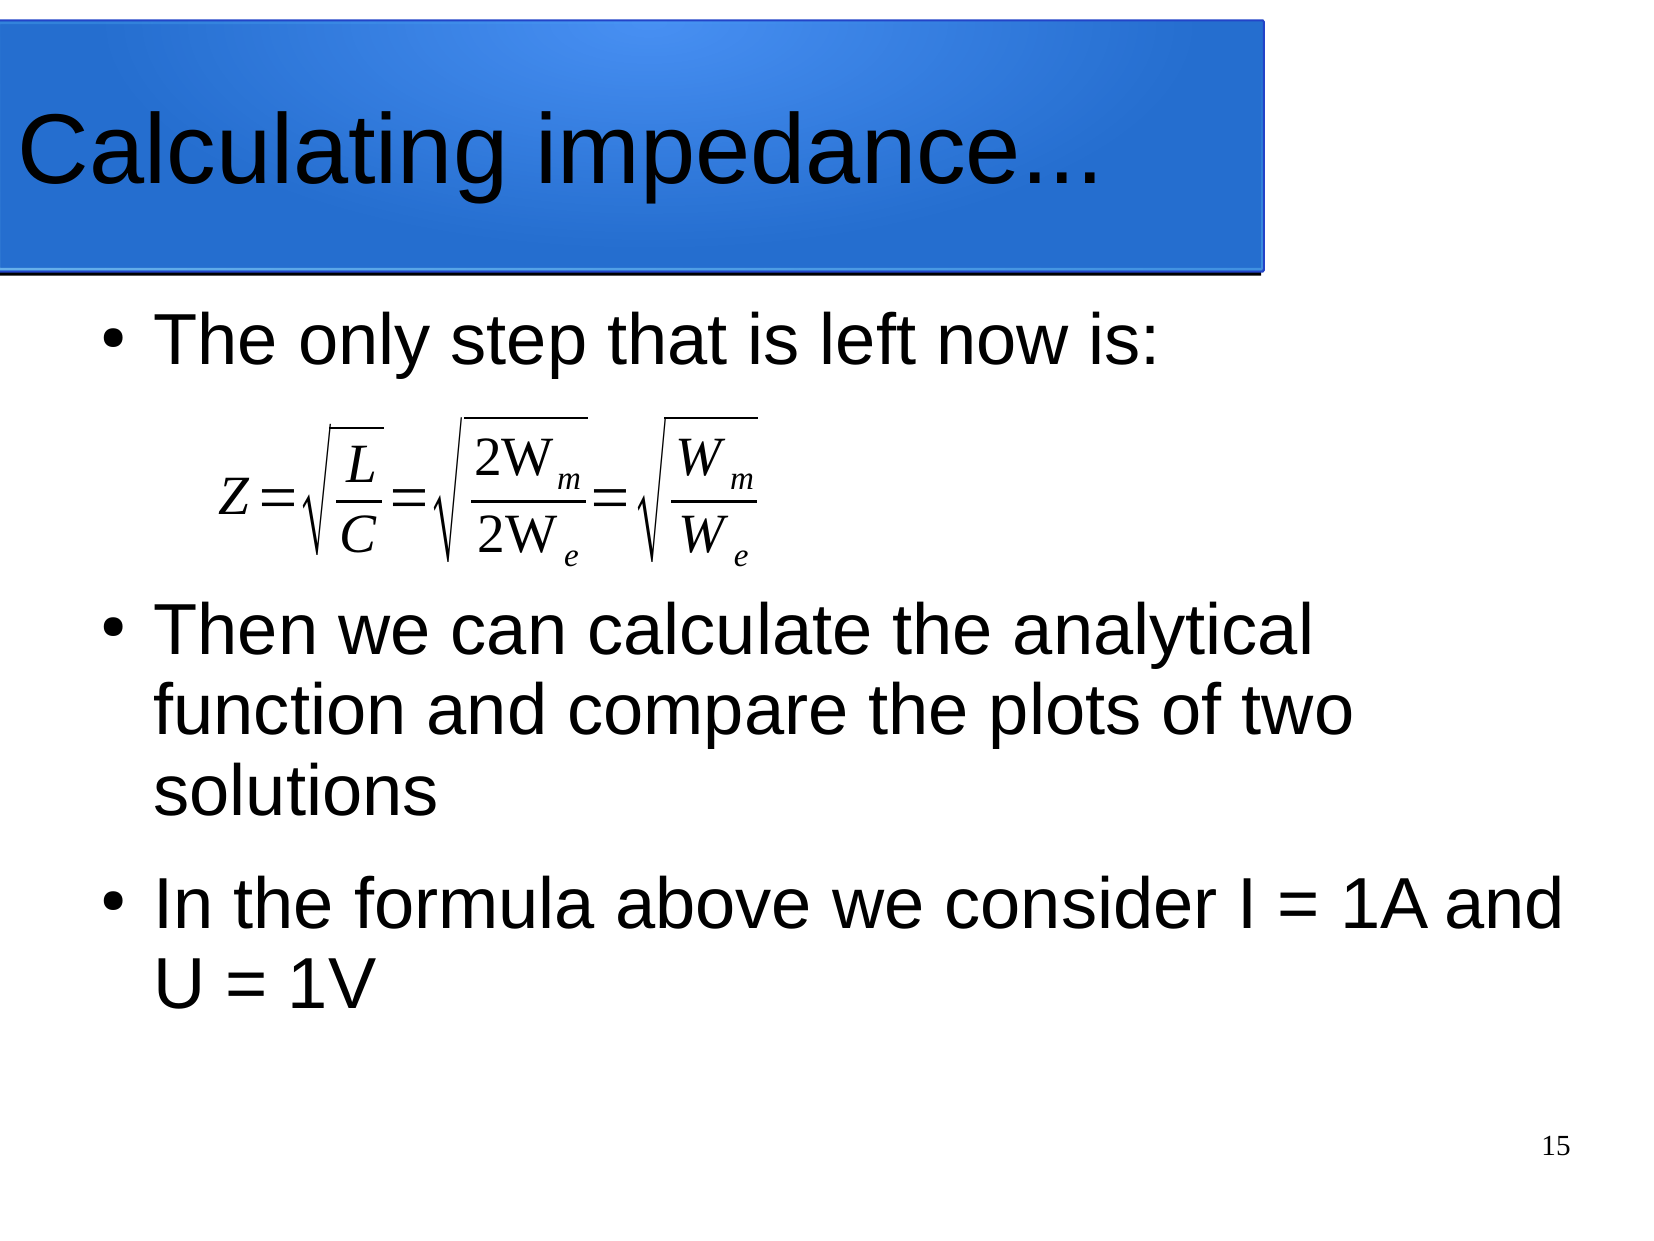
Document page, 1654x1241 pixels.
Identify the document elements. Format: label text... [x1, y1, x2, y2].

title Calculating impedance... [17, 47, 1170, 252]
list The only step that is left now is: [82, 299, 1571, 588]
chart [200, 413, 774, 574]
list Then we can calculate the analytical function and compare the plots of two solutions In the formula above we consider I = 1A and U = 1V [82, 588, 1571, 1241]
